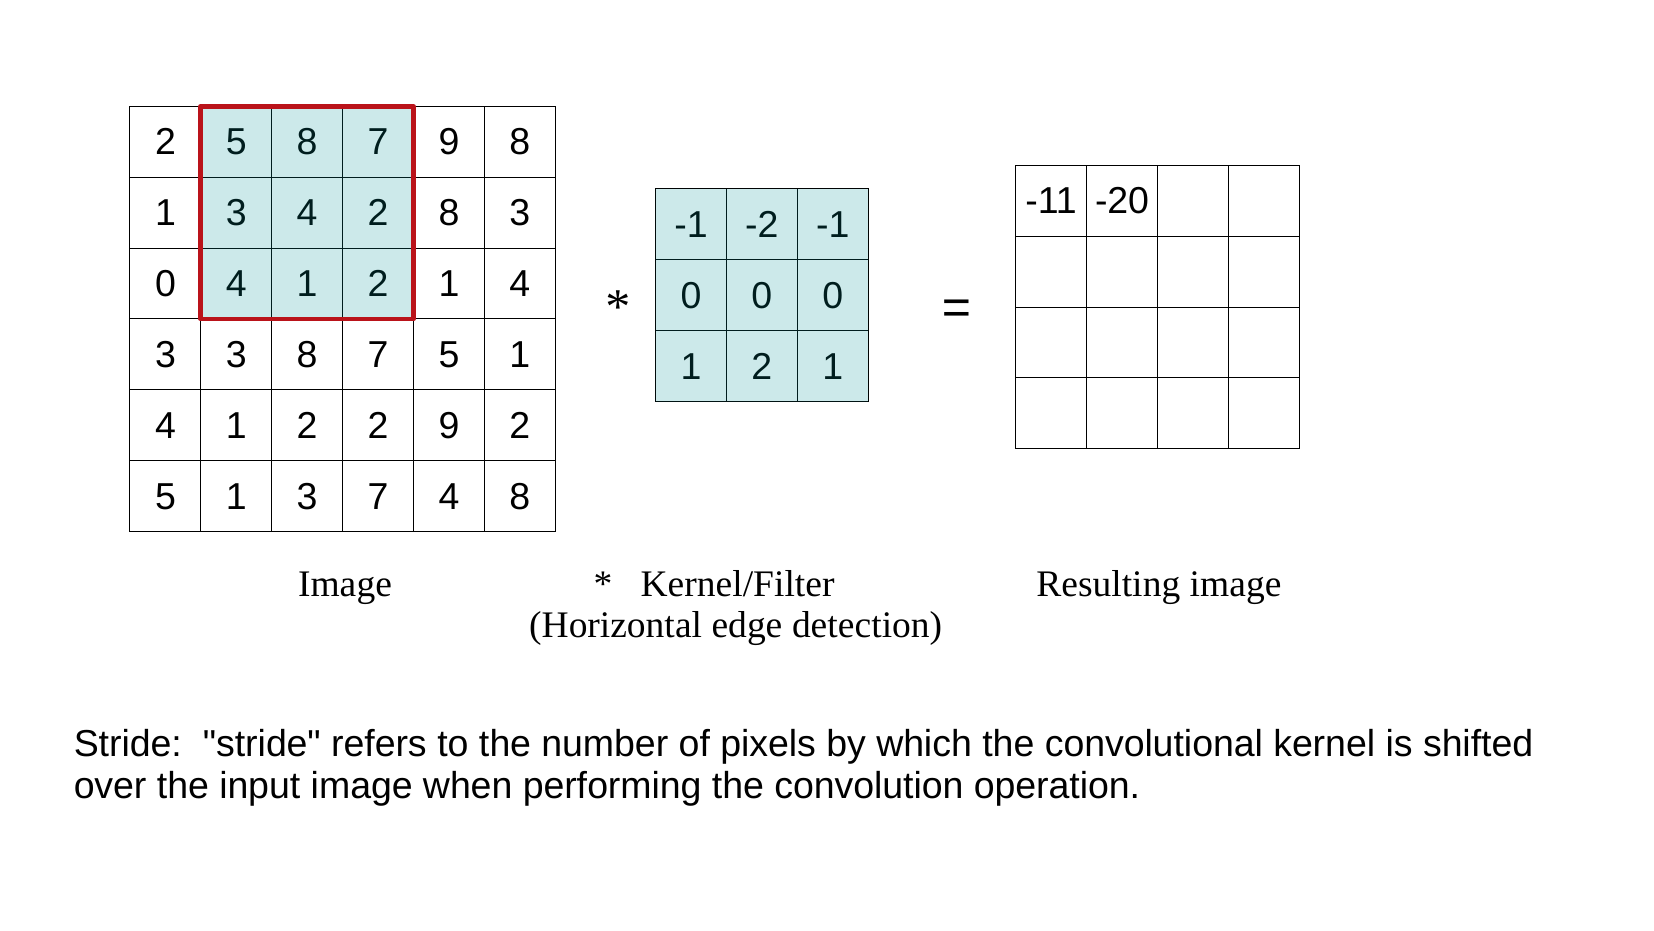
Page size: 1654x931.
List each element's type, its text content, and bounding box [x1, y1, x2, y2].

text_box -20 [1086, 165, 1157, 236]
text_box 4 [413, 460, 484, 532]
text_box 4 [484, 248, 556, 319]
text_box 4 [129, 389, 200, 460]
text_box = [927, 271, 975, 343]
text_box 1 [200, 389, 271, 460]
text_box 9 [414, 106, 484, 177]
text_box 2 [271, 389, 342, 460]
text_box 5 [413, 319, 484, 389]
text_box 8 [271, 319, 342, 389]
text_box 3 [271, 460, 342, 532]
text_box 2 [484, 389, 556, 460]
text_box [200, 106, 414, 319]
text_box 3 [129, 318, 200, 389]
text_box 9 [413, 389, 484, 460]
text_box 8 [484, 460, 556, 532]
text_box 0 [129, 248, 200, 318]
text_box * [590, 271, 638, 342]
text_box 1 [200, 460, 271, 532]
text_box 7 [342, 460, 413, 532]
text_box 1 [129, 177, 200, 248]
text_box [655, 188, 869, 402]
text_box Stride: "stride" refers to the number of pixels by which the convolutional kernel is shifted over the input image when performing the convolution operation. [59, 714, 1595, 814]
text_box 2 [129, 106, 200, 177]
text_box 3 [484, 177, 556, 248]
text_box 8 [484, 106, 556, 177]
text_box 2 [342, 389, 413, 460]
text_box 8 [414, 177, 484, 248]
text_box -11 [1015, 165, 1086, 236]
text_box 1 [414, 248, 484, 319]
text_box [1015, 165, 1300, 449]
text_box Image * Kernel/Filter Resulting image (Horizontal edge detection) [283, 555, 1347, 653]
text_box 3 [200, 319, 271, 389]
text_box 5 [129, 460, 200, 532]
text_box 7 [342, 319, 413, 389]
text_box 1 [484, 319, 556, 389]
